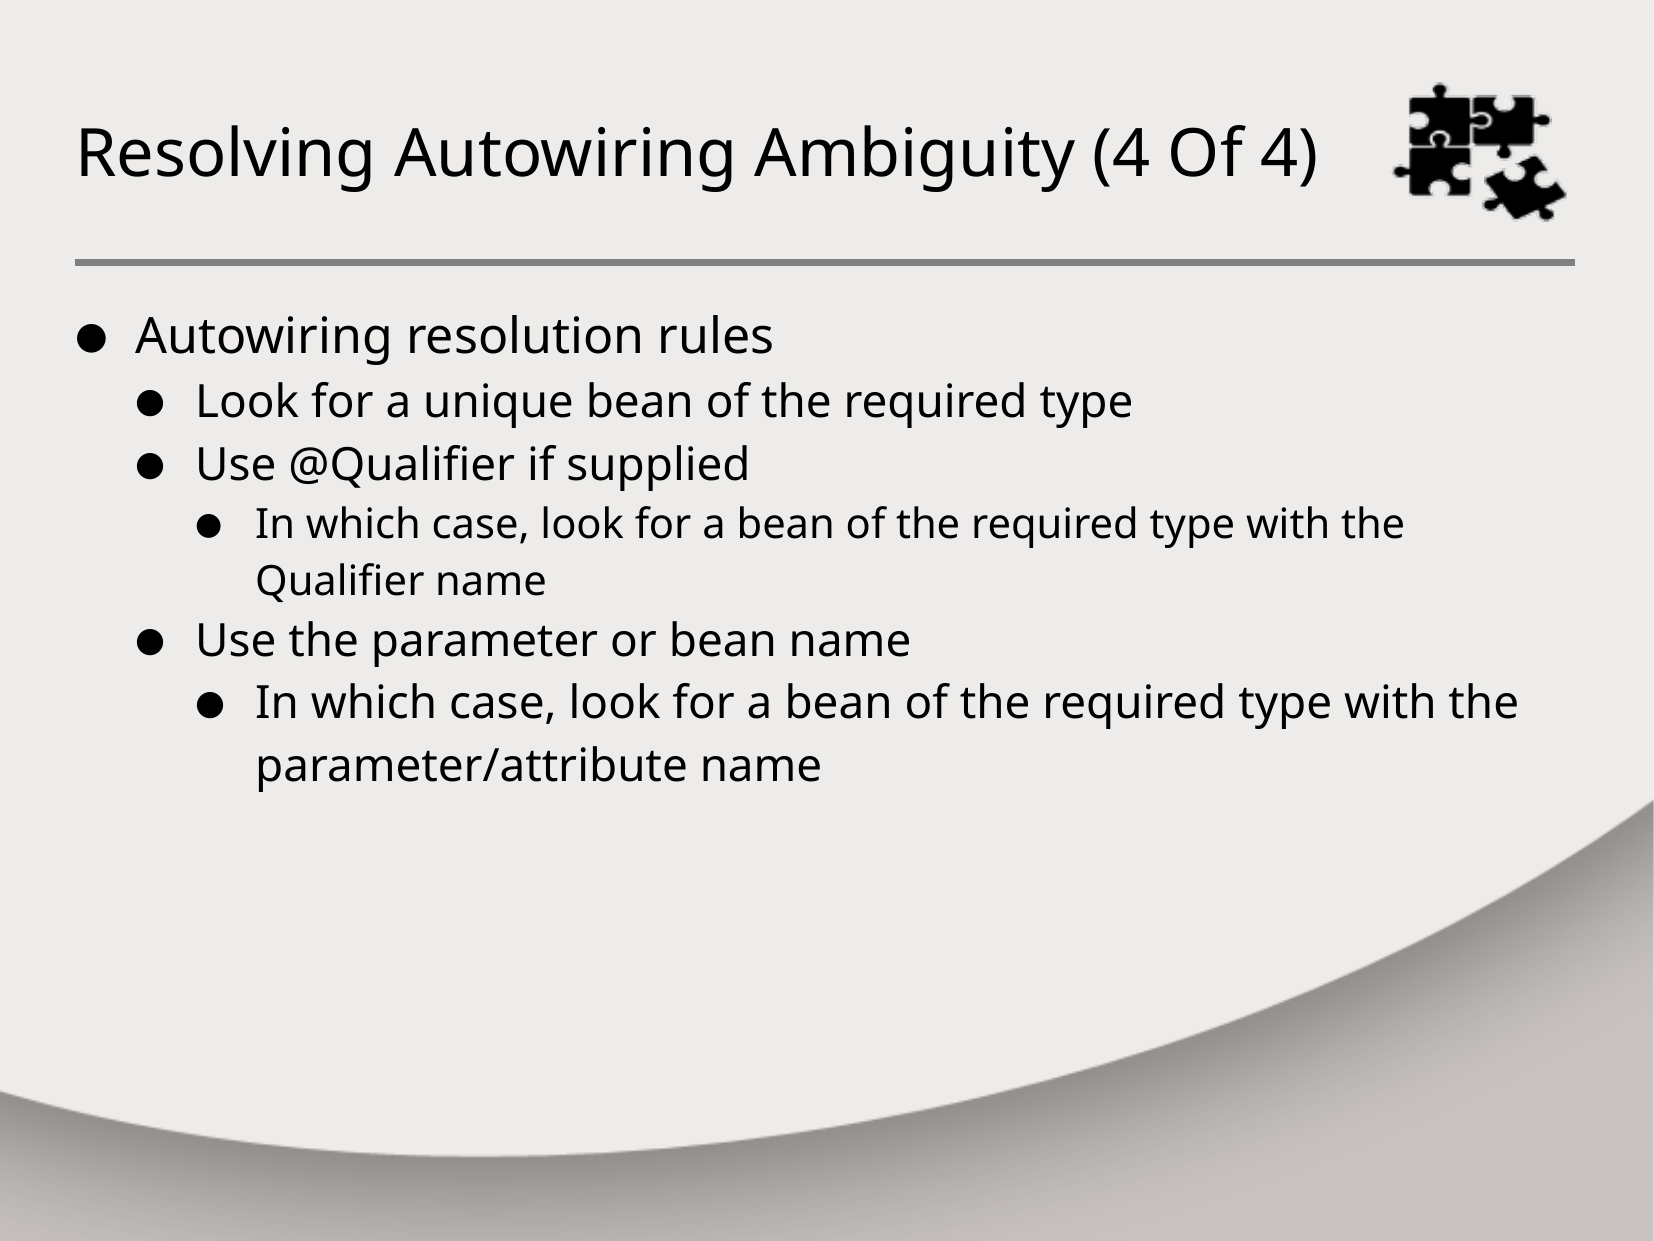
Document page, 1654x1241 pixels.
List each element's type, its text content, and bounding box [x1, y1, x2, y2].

picture [0, 0, 1654, 1241]
title Resolving Autowiring Ambiguity (4 Of 4) [75, 75, 1387, 226]
list Autowiring resolution rules Look for a unique bean of the required type Use @Qualifier if supplied In which case, look for a bean of the required type with the Qualifier name Use the parameter or bean name In which case, look for a bean of the required type with the parameter/attribute name [75, 300, 1575, 1163]
